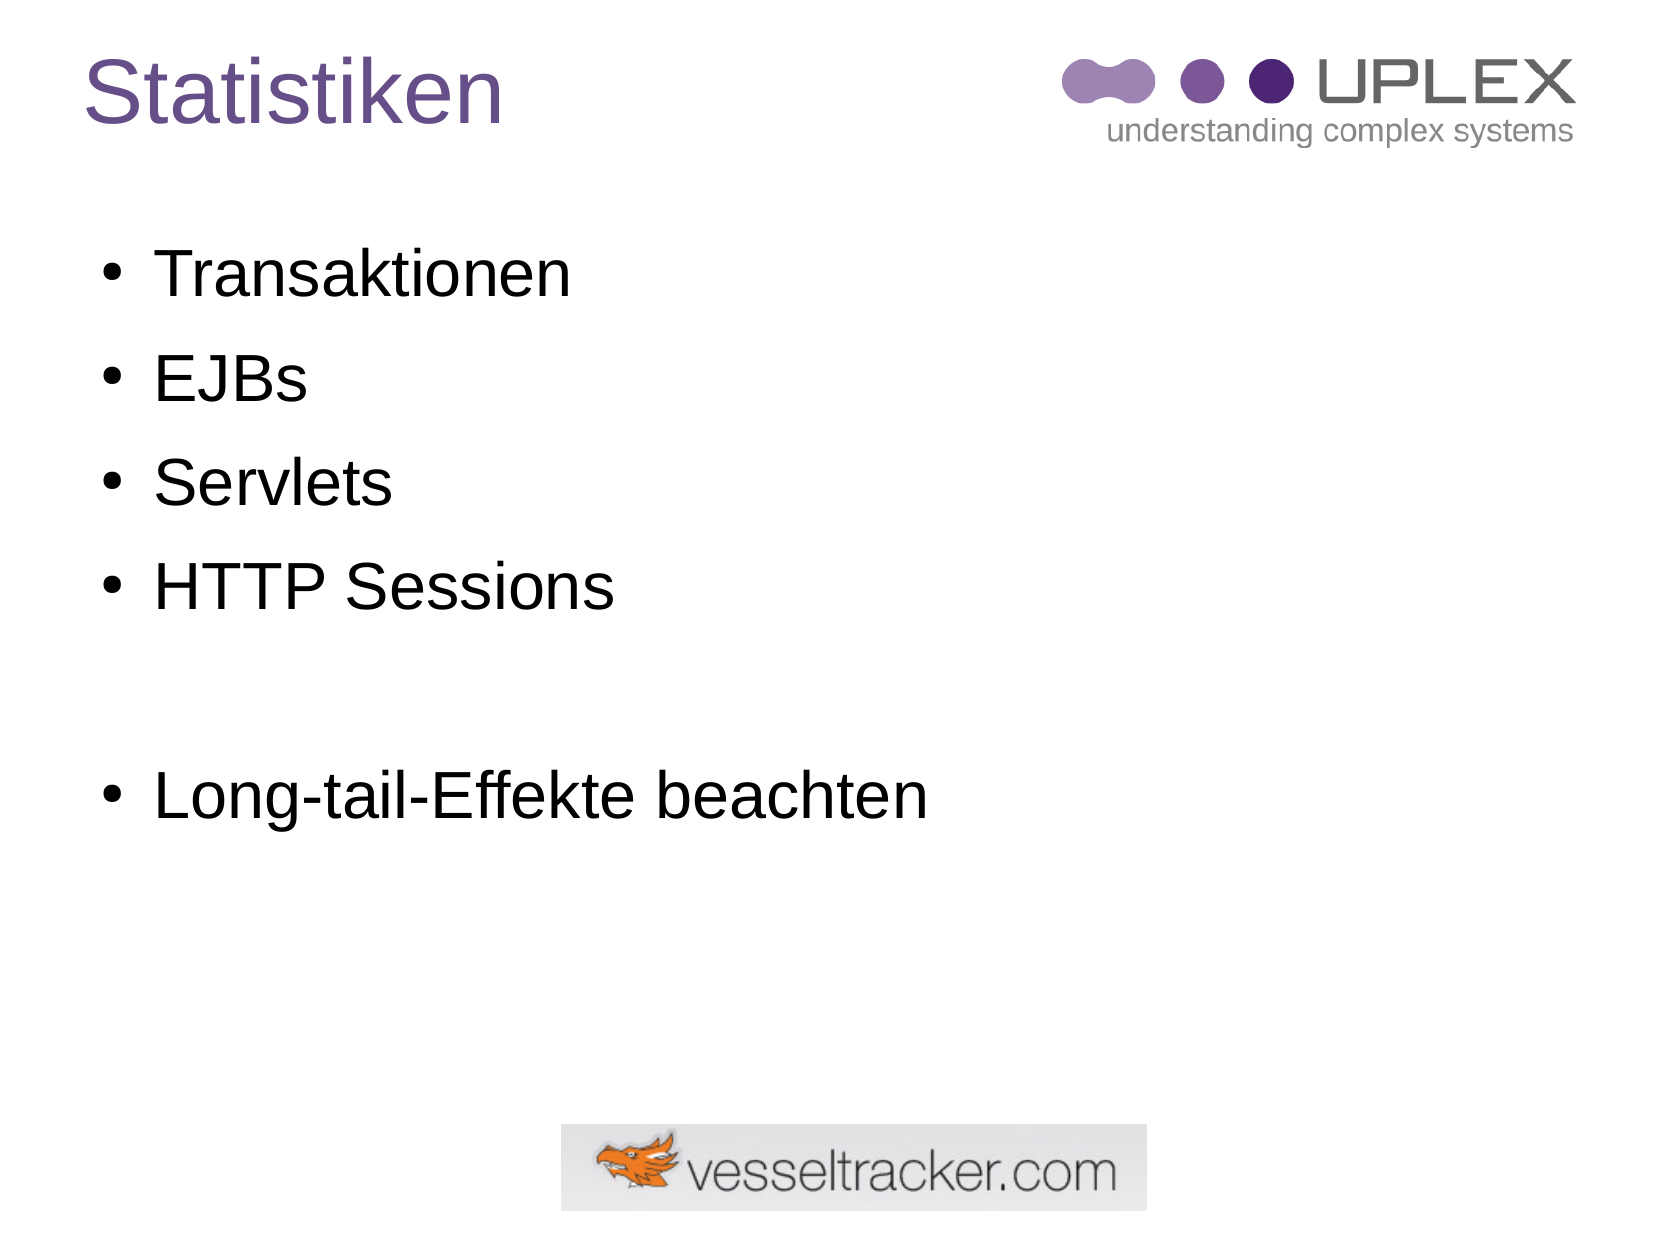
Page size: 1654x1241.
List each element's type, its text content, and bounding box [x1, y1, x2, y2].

picture [561, 1124, 1147, 1211]
list Transaktionen EJBs Servlets HTTP Sessions Long-tail-Effekte beachten [82, 236, 1571, 1094]
title Statistiken [82, 40, 1004, 143]
picture [1062, 59, 1576, 148]
